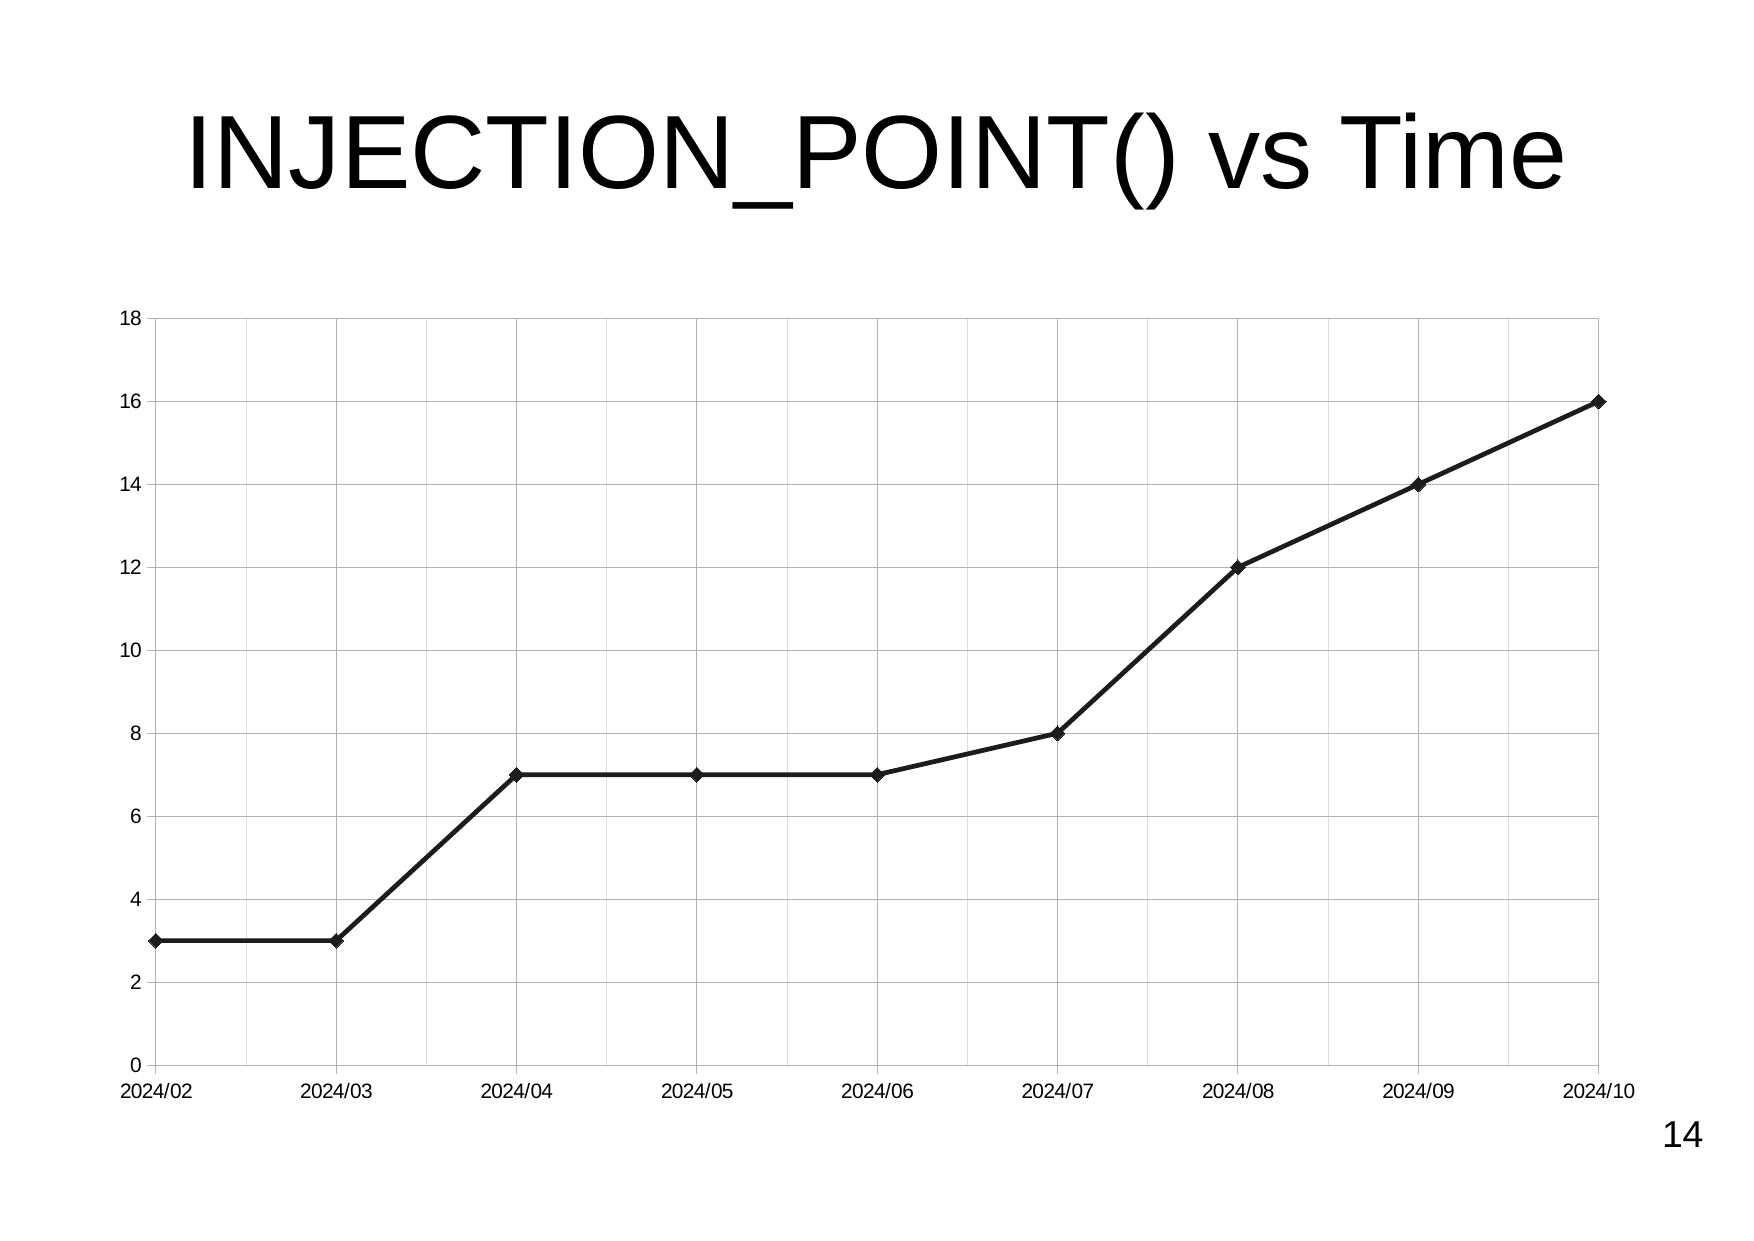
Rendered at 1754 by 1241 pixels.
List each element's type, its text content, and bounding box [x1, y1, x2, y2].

chart [87, 290, 1667, 1120]
text_box <number> [1447, 1106, 1719, 1201]
title INJECTION_POINT() vs Time [87, 49, 1667, 257]
